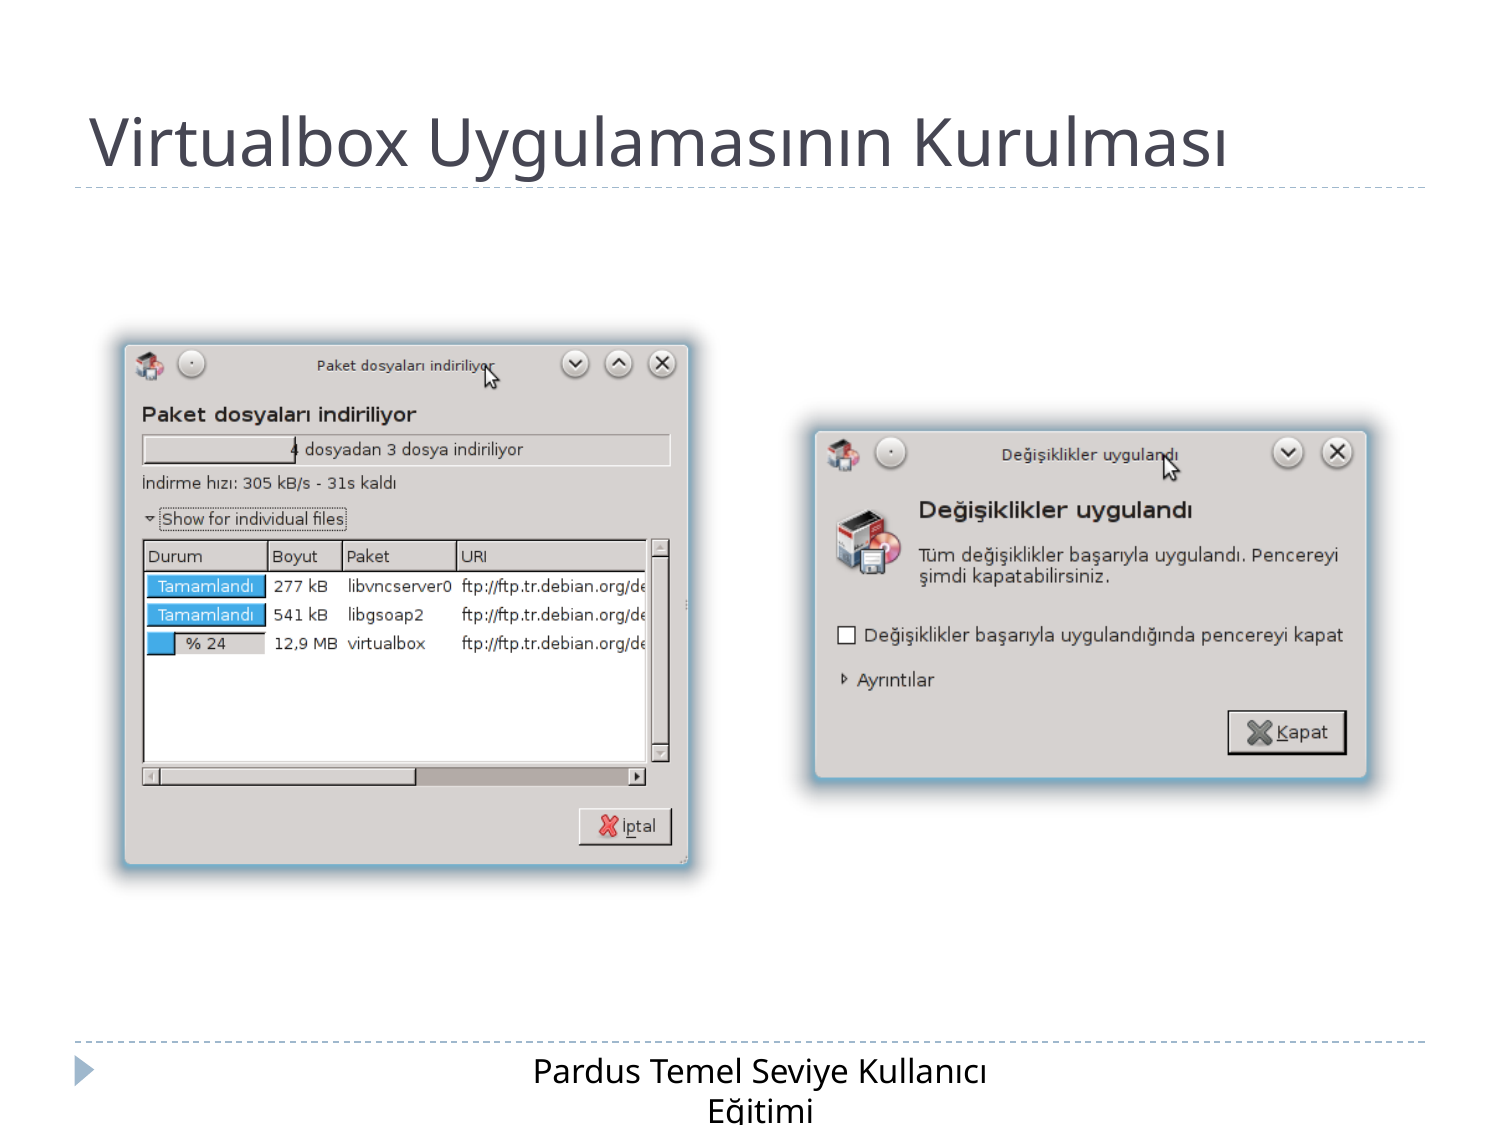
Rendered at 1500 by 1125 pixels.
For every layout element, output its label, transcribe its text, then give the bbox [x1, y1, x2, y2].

picture [75, 295, 738, 915]
title Virtualbox Uygulamasının Kurulması [75, 37, 1425, 188]
picture [759, 375, 1423, 834]
